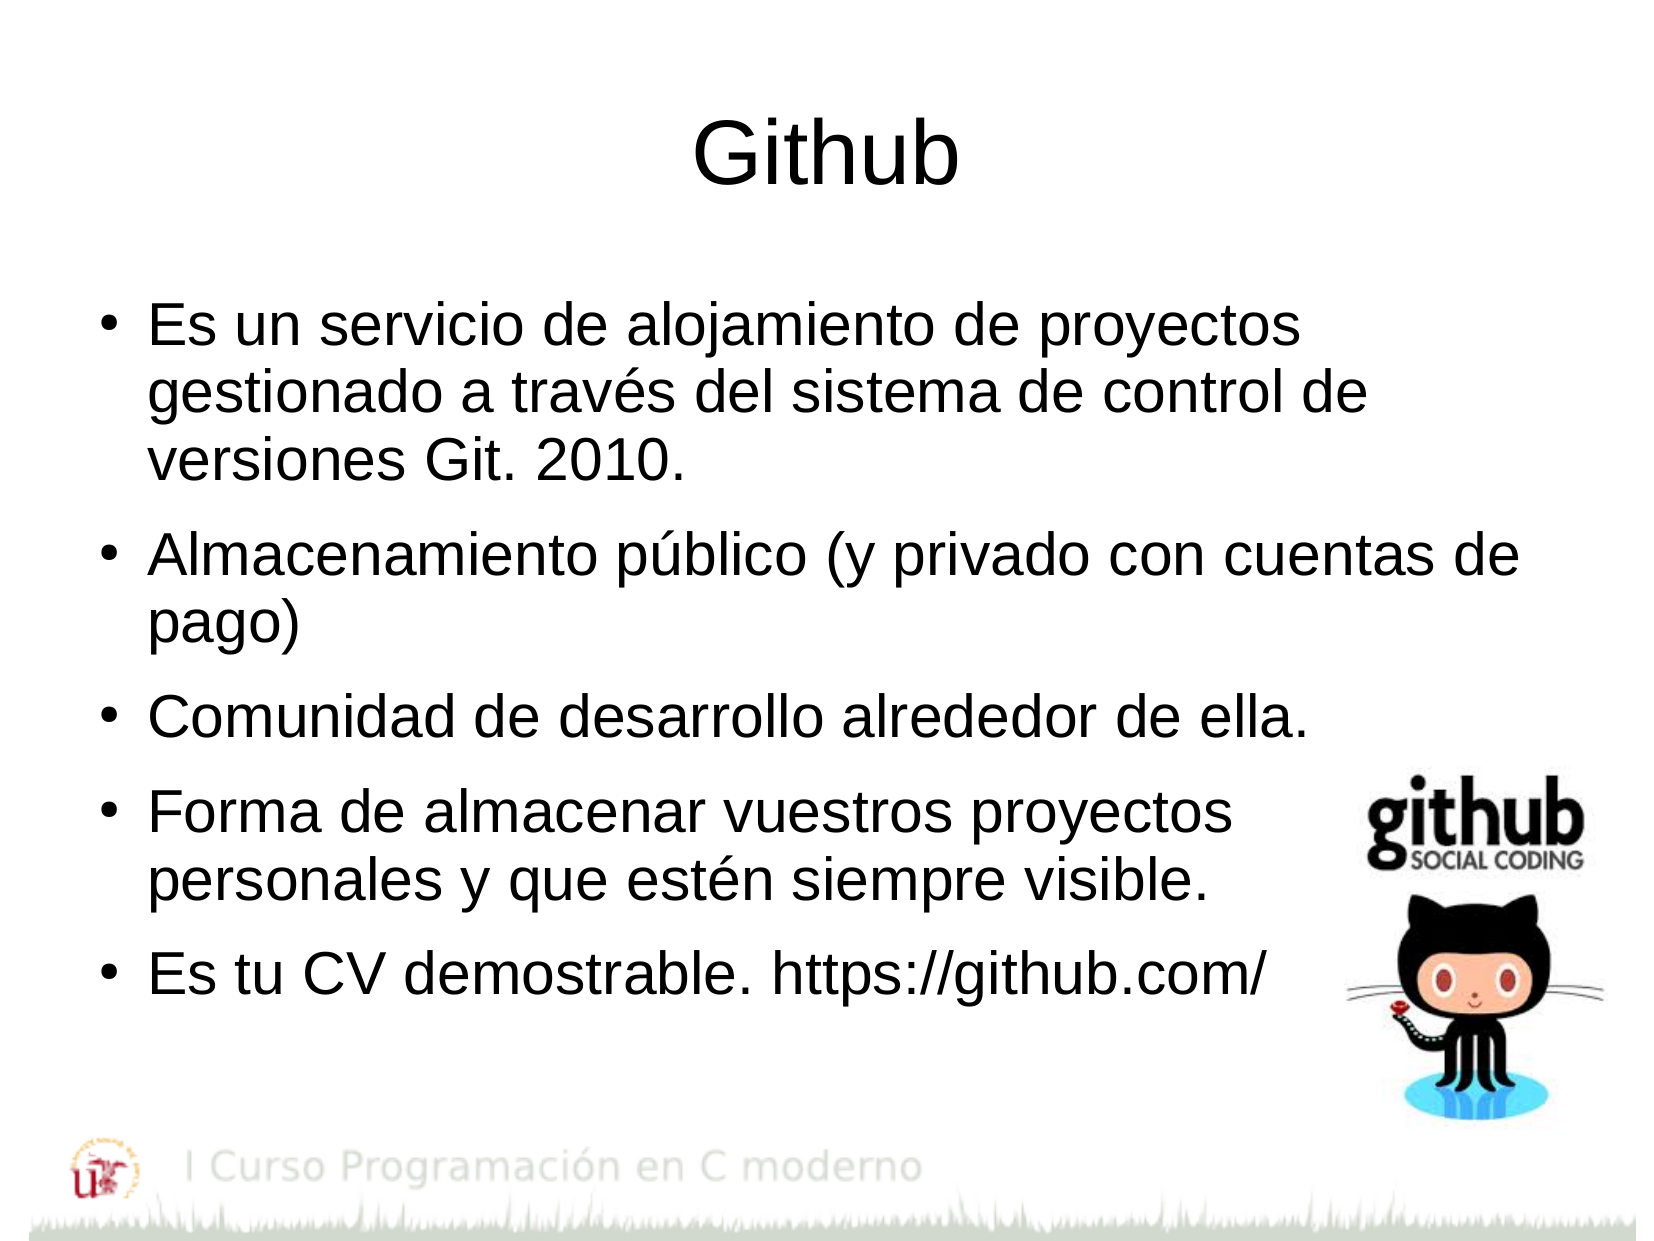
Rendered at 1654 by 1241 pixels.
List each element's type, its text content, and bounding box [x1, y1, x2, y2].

list Es un servicio de alojamiento de proyectos gestionado a través del sistema de control de versiones Git. 2010. Almacenamiento público (y privado con cuentas de pago) Comunidad de desarrollo alrededor de ella. Forma de almacenar vuestros proyectos personales y que estén siempre visible. Es tu CV demostrable. https://github.com/ [82, 290, 1538, 1010]
title Github [82, 49, 1571, 257]
picture [29, 704, 1636, 1241]
